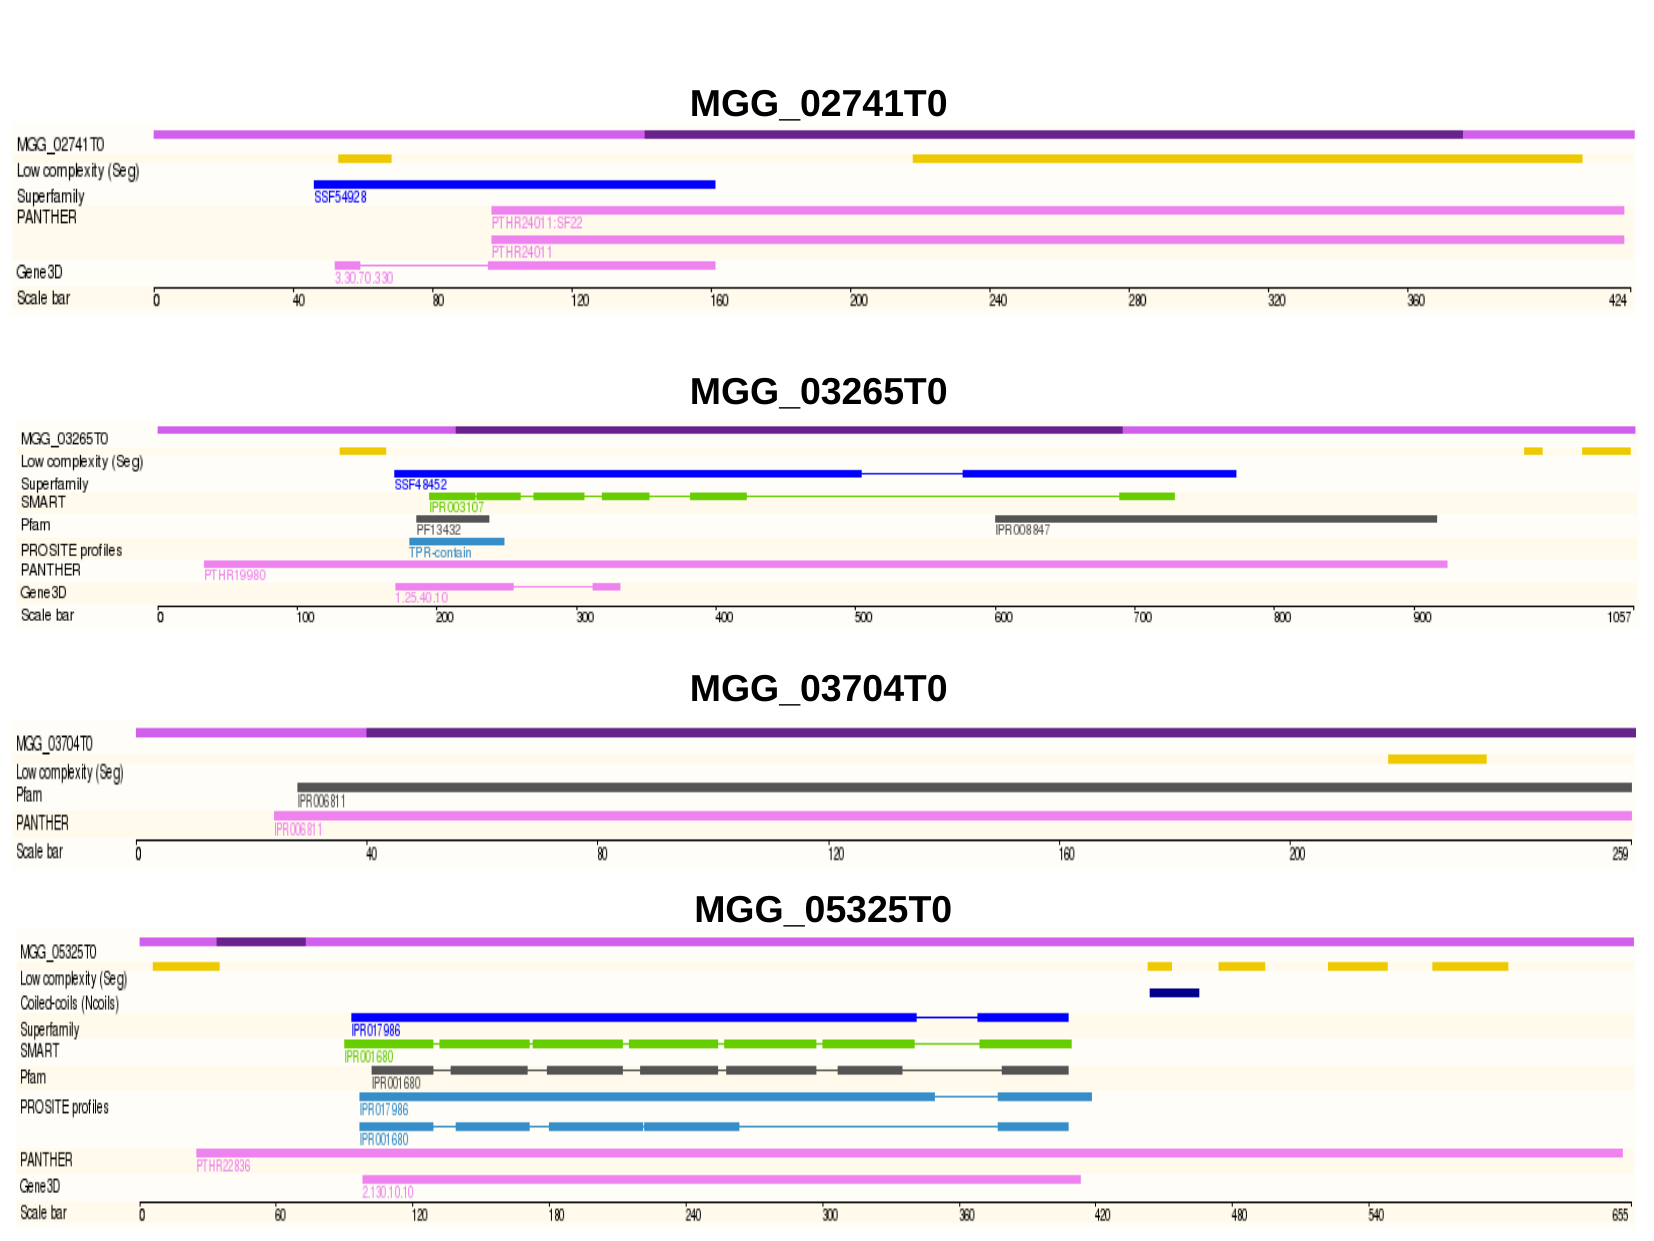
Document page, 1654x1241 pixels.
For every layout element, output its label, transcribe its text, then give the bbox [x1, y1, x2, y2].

picture [15, 929, 1636, 1231]
text_box MGG_03265T0 [675, 363, 991, 419]
text_box MGG_02741T0 [675, 75, 991, 122]
picture [11, 122, 1636, 316]
picture [11, 719, 1636, 871]
text_box MGG_05325T0 [679, 881, 995, 929]
text_box MGG_03704T0 [675, 660, 991, 717]
picture [15, 419, 1639, 631]
